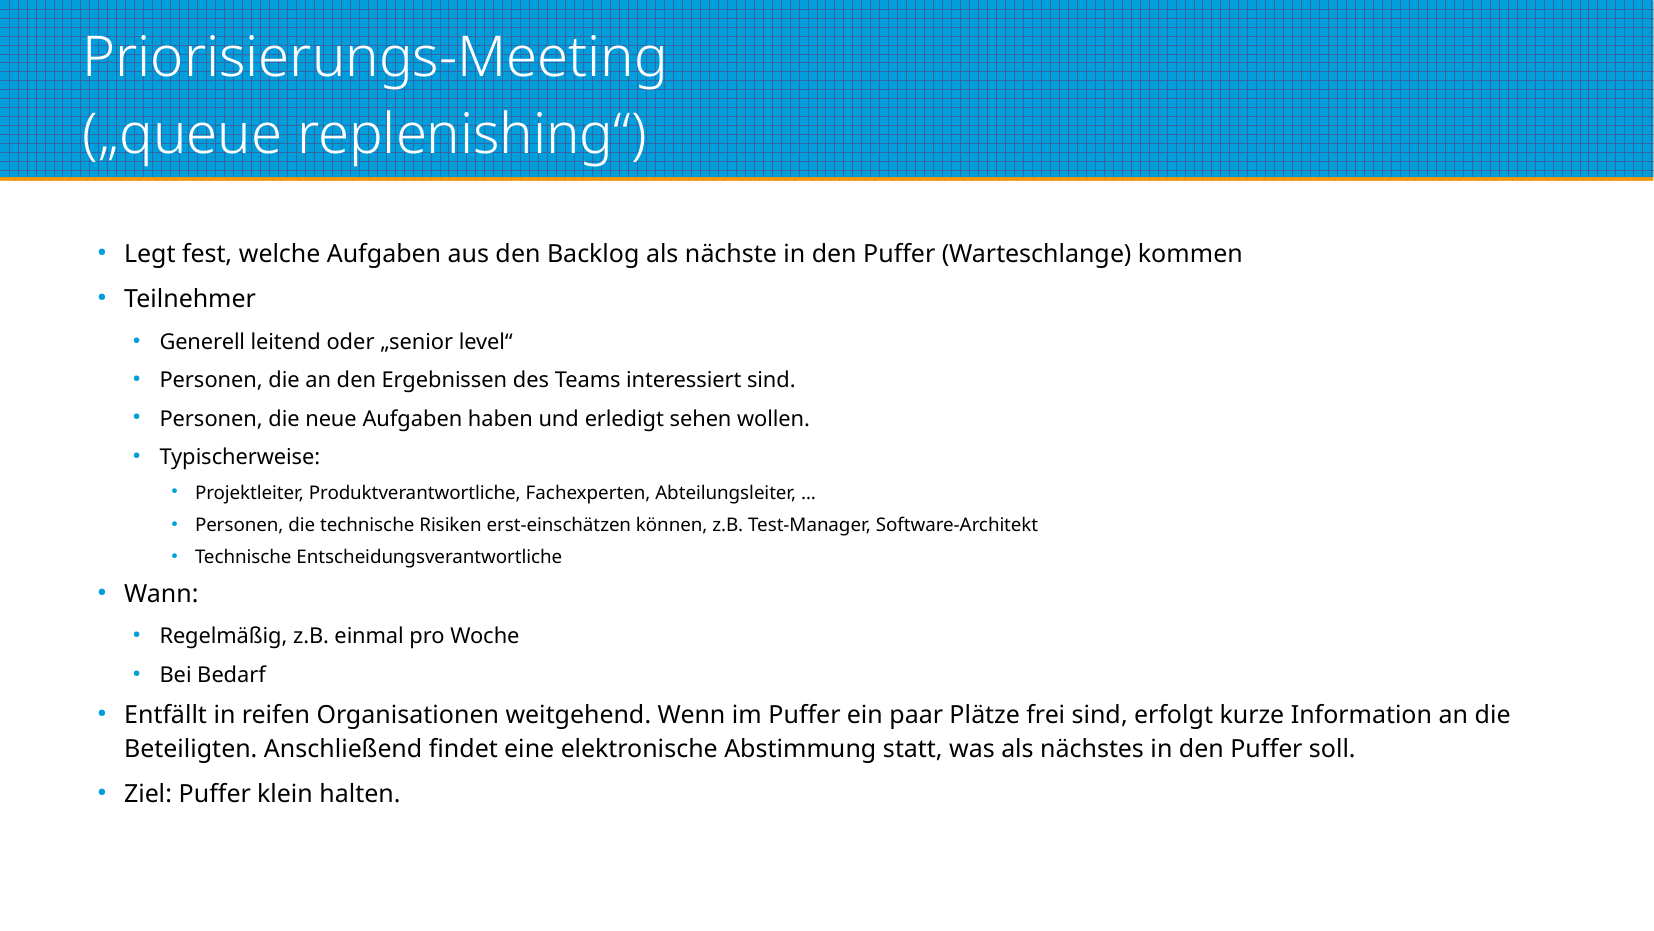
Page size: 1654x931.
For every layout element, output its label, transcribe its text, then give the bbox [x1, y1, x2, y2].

title Priorisierungs-Meeting („queue replenishing“) [82, 14, 1571, 171]
list Legt fest, welche Aufgaben aus den Backlog als nächste in den Puffer (Warteschlange) kommen Teilnehmer Generell leitend oder „senior level“ Personen, die an den Ergebnissen des Teams interessiert sind. Personen, die neue Aufgaben haben und erledigt sehen wollen. Typischerweise: Projektleiter, Produktverantwortliche, Fachexperten, Abteilungsleiter, … Personen, die technische Risiken erst-einschätzen können, z.B. Test-Manager, Software-Architekt Technische Entscheidungsverantwortliche Wann: Regelmäßig, z.B. einmal pro Woche Bei Bedarf Entfällt in reifen Organisationen weitgehend. Wenn im Puffer ein paar Plätze frei sind, erfolgt kurze Information an die Beteiligten. Anschließend findet eine elektronische Abstimmung statt, was als nächstes in den Puffer soll. Ziel: Puffer klein halten. [88, 236, 1565, 813]
